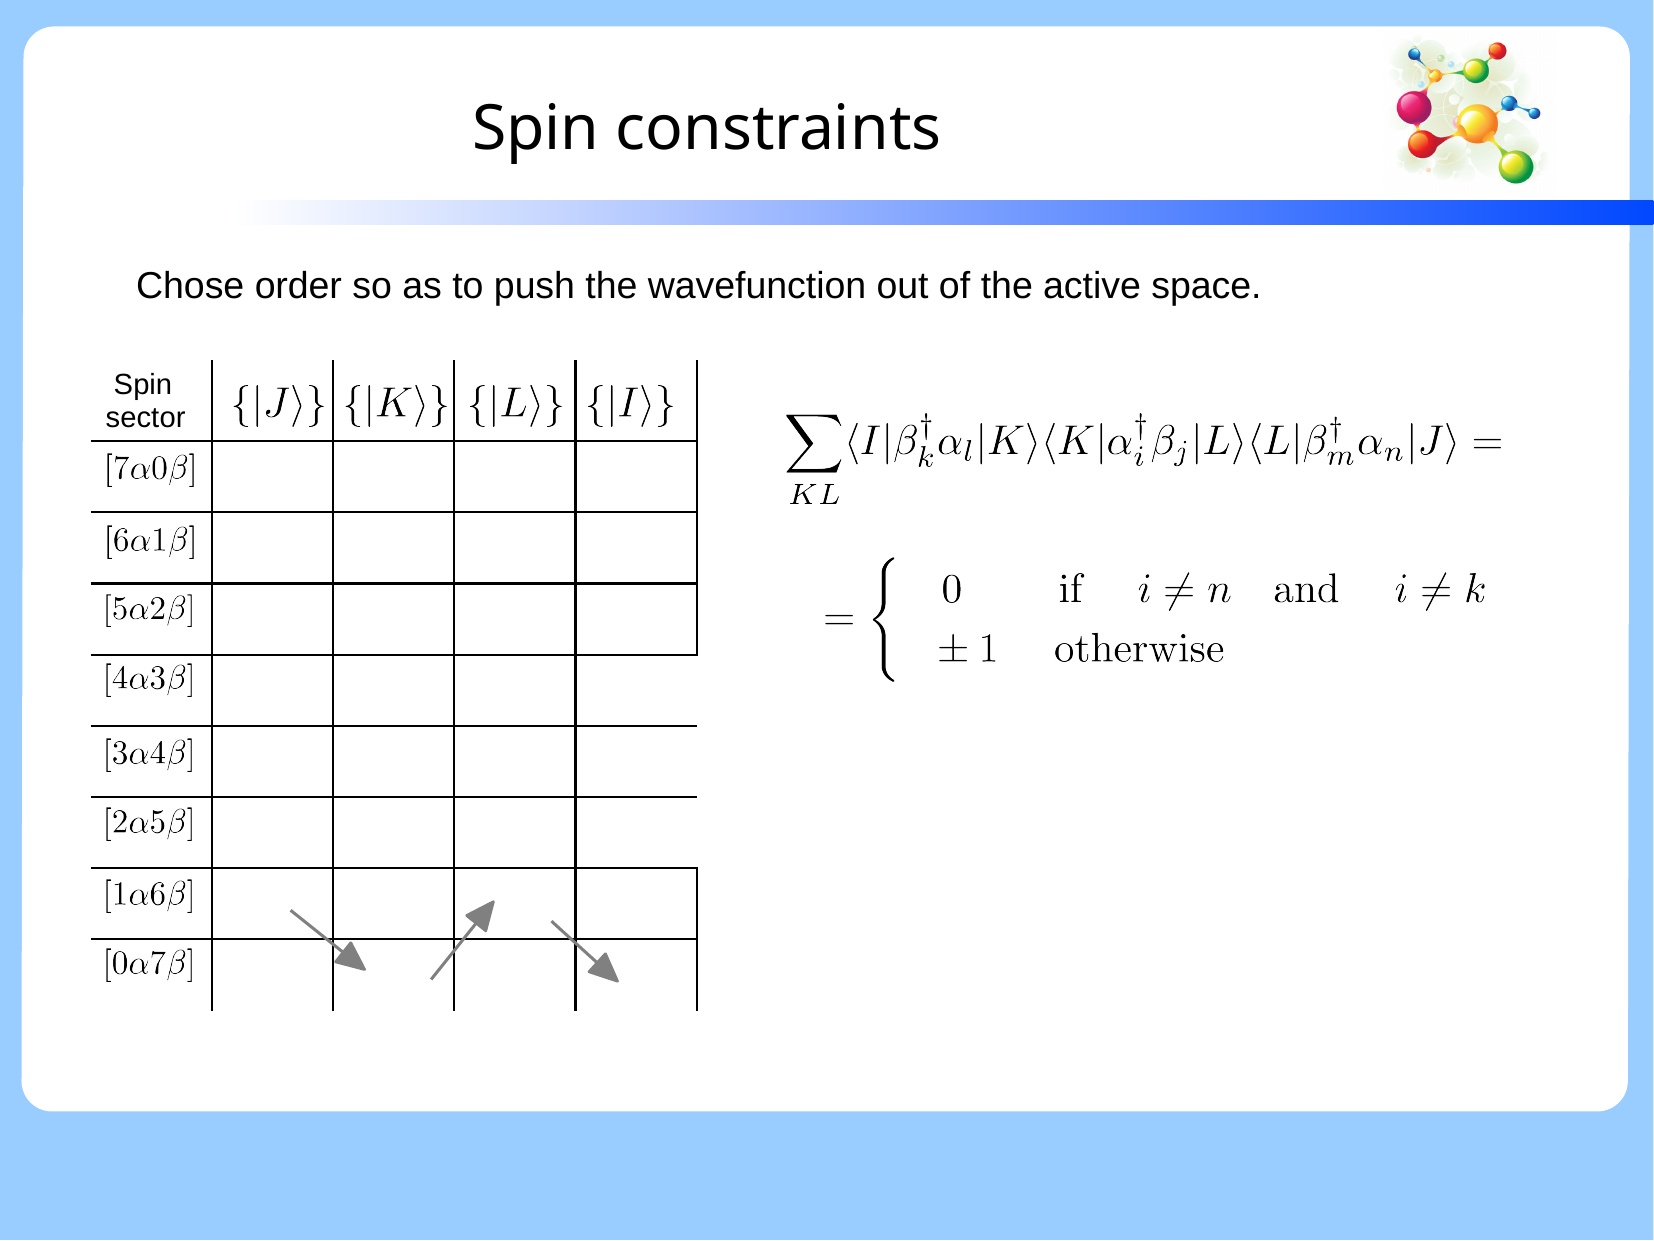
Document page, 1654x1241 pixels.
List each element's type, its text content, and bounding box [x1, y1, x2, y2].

table_cell [334, 656, 453, 725]
table_cell [455, 869, 574, 938]
table_cell [334, 513, 453, 582]
table_cell [455, 727, 574, 796]
table_cell [455, 513, 574, 582]
table_header [213, 360, 332, 440]
picture [106, 663, 192, 697]
table_cell [577, 940, 696, 1011]
table_cell [91, 442, 211, 511]
table_cell [455, 442, 574, 511]
table_cell [91, 940, 211, 1011]
table_cell [334, 585, 453, 654]
table_cell [334, 869, 453, 938]
table_cell [577, 798, 697, 867]
table_cell [91, 869, 211, 938]
picture [106, 807, 192, 841]
table_cell [334, 940, 453, 1011]
table_cell [334, 798, 453, 867]
table_cell [577, 442, 696, 511]
picture [345, 384, 447, 427]
table_cell [334, 727, 453, 796]
table_header [455, 360, 574, 440]
picture [233, 384, 324, 427]
table_cell [334, 948, 340, 960]
table_cell [213, 442, 332, 511]
table_cell [213, 940, 332, 1011]
picture [106, 594, 192, 628]
picture [1382, 29, 1556, 195]
table_cell [577, 727, 697, 796]
picture [106, 738, 192, 772]
table_cell [213, 869, 332, 938]
table_cell [91, 656, 211, 725]
table_cell [213, 727, 332, 796]
picture [107, 525, 194, 559]
table_cell [334, 442, 453, 511]
table_header [577, 360, 696, 440]
table_cell [91, 513, 211, 582]
table_cell [577, 585, 696, 654]
picture [786, 413, 1501, 504]
table_cell [577, 513, 696, 582]
table_cell [455, 585, 574, 654]
table_cell [91, 727, 211, 796]
table_cell [577, 656, 697, 725]
table_cell [455, 940, 574, 1011]
picture [106, 879, 192, 913]
table_cell [455, 798, 574, 867]
table_cell [91, 798, 211, 867]
picture [587, 384, 673, 427]
title Spin constraints [82, 49, 1332, 201]
table_cell [213, 513, 332, 582]
table_cell [213, 798, 332, 867]
text_box Chose order so as to push the wavefunction out of the active space. [121, 257, 1506, 314]
table_cell [455, 656, 574, 725]
picture [106, 948, 192, 982]
table_cell [213, 656, 332, 725]
picture [825, 557, 1485, 683]
table_header [334, 360, 453, 440]
table_cell [91, 585, 211, 654]
picture [469, 384, 562, 427]
picture [107, 453, 194, 487]
table_cell [213, 585, 332, 654]
table_header Spin sector [91, 360, 211, 440]
table_cell [577, 869, 696, 938]
